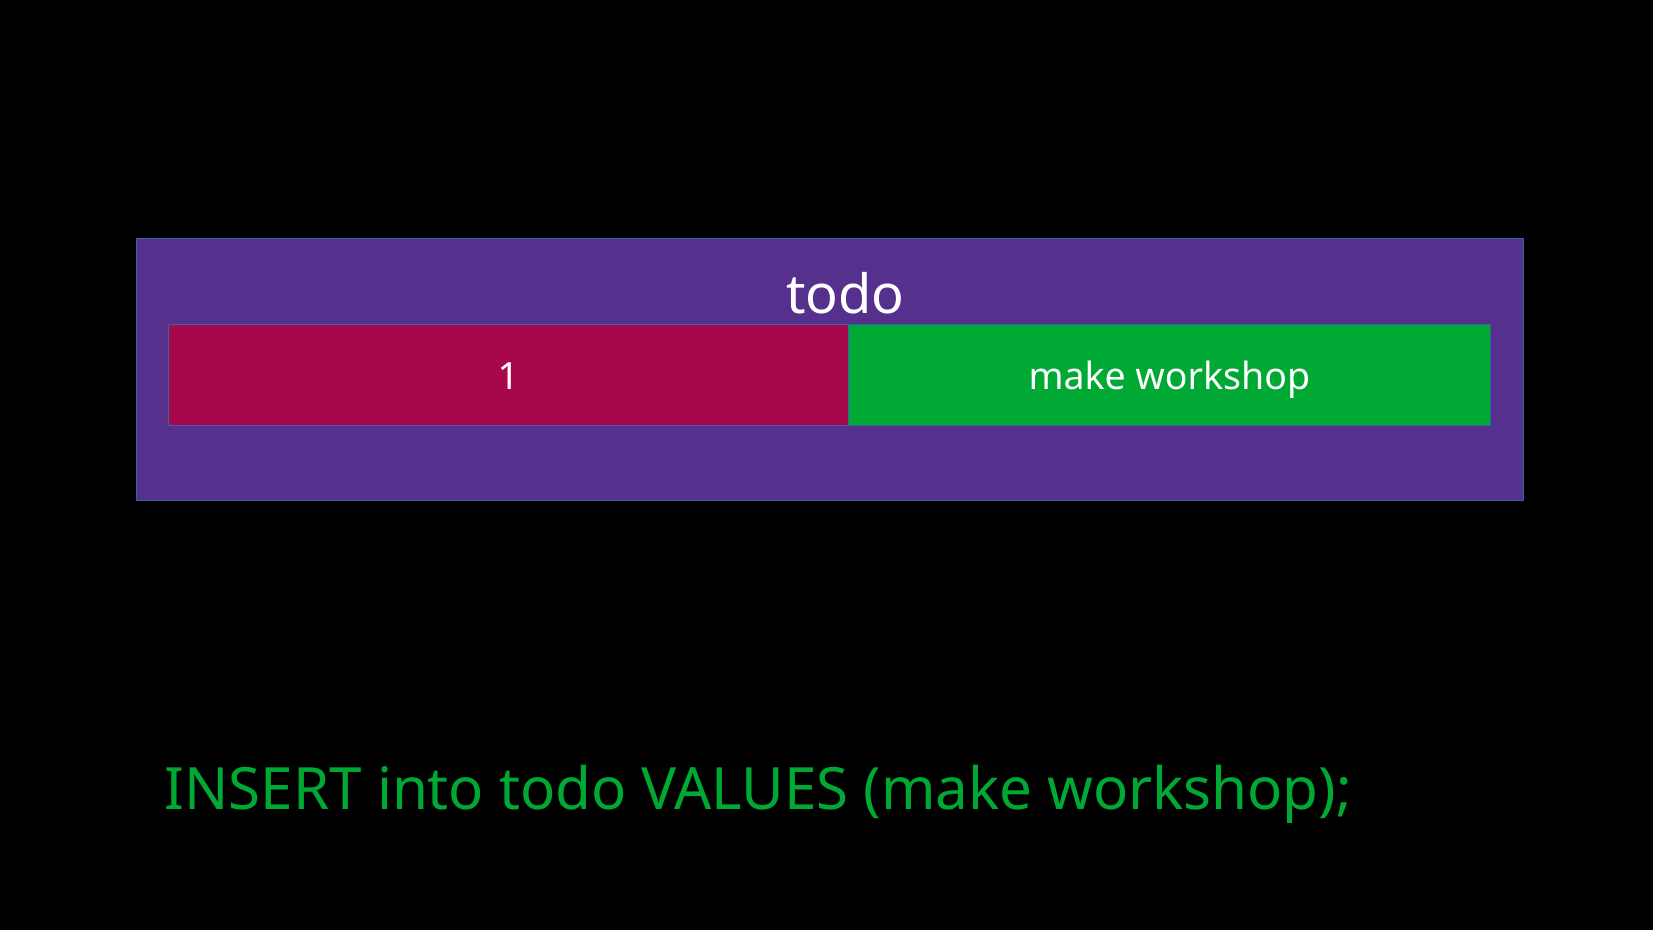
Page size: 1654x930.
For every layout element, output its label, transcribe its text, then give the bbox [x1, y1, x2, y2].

text_box [136, 150, 1524, 501]
text_box 1 [168, 324, 848, 426]
text_box make workshop [848, 324, 1491, 426]
text_box INSERT into todo VALUES (make workshop); [150, 740, 1538, 863]
text_box todo [771, 248, 957, 324]
